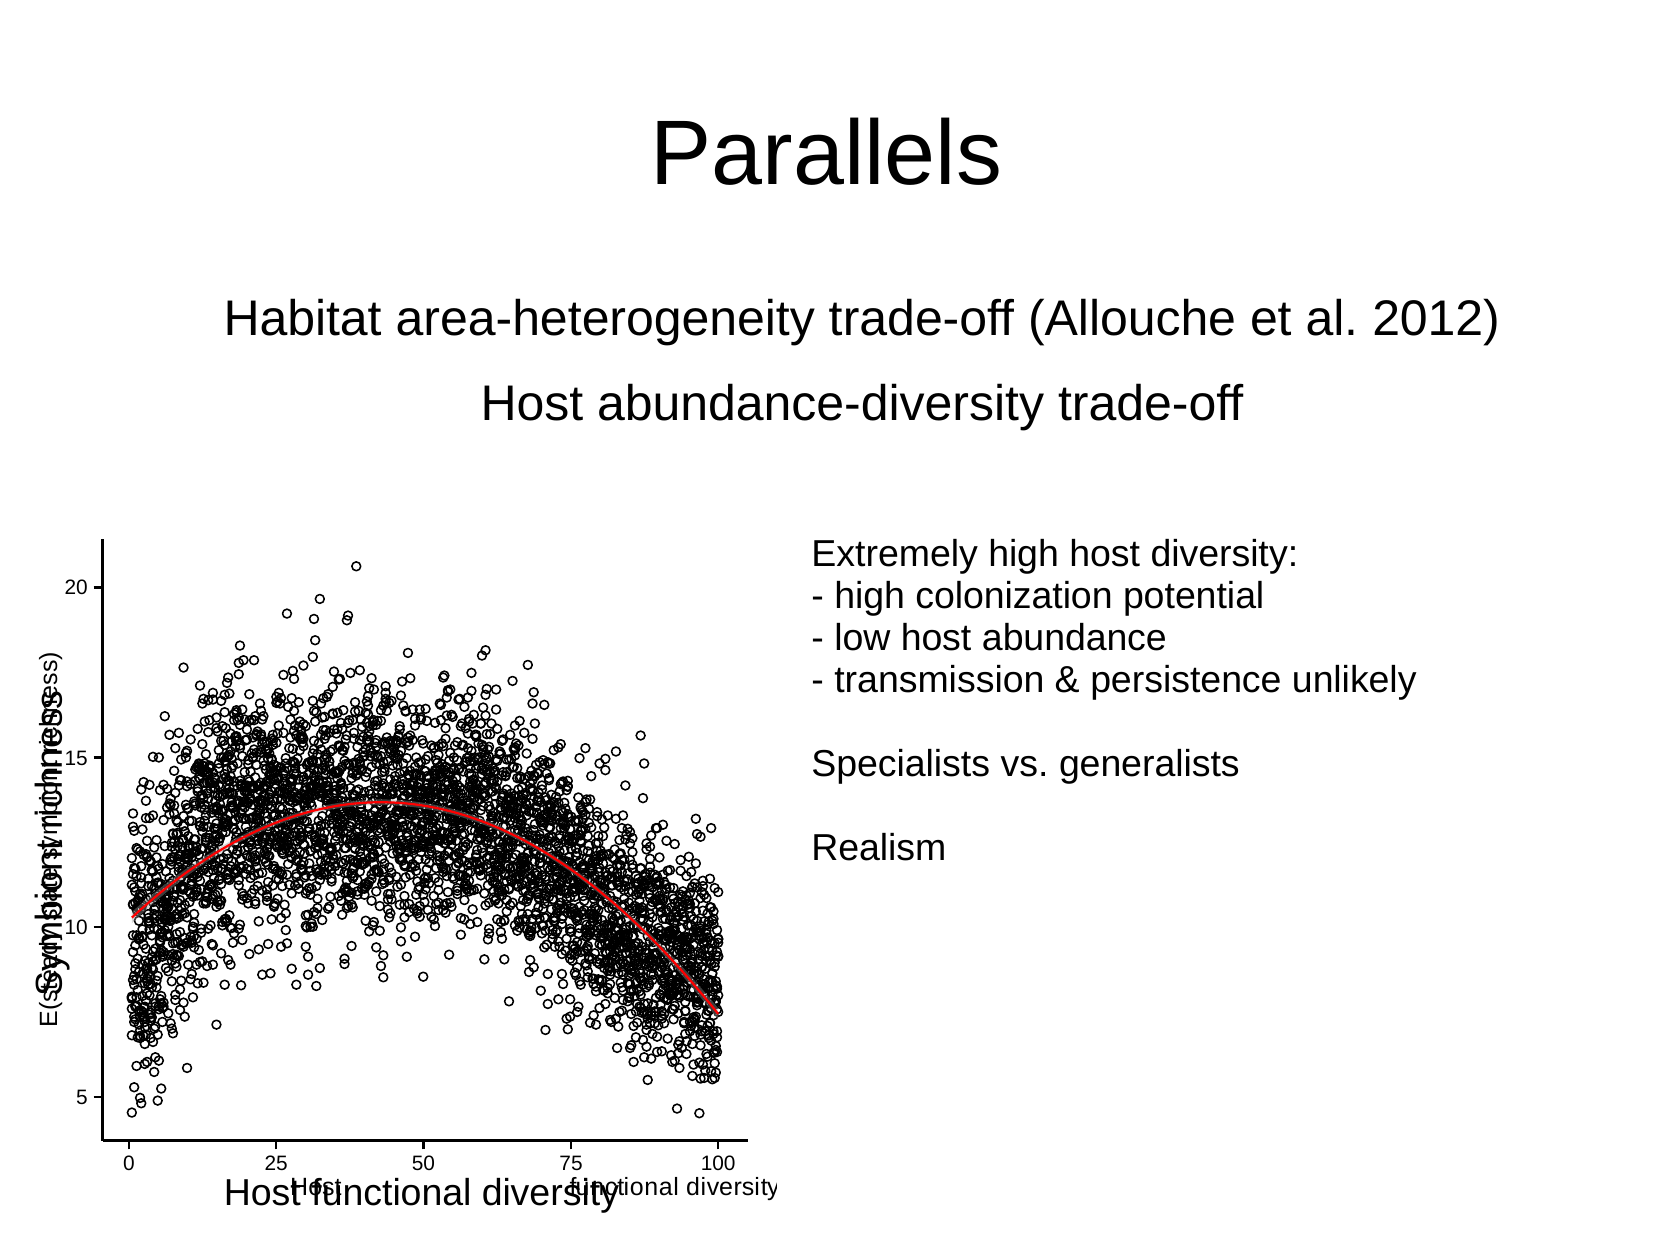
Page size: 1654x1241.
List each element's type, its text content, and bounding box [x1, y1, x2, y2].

text_box Host functional diversity [121, 1163, 722, 1233]
text_box Symbiont richness [20, 543, 90, 1144]
title Parallels [82, 49, 1571, 257]
picture [16, 510, 777, 1219]
list Habitat area-heterogeneity trade-off (Allouche et al. 2012) Host abundance-diversity trade-off [82, 290, 1571, 1010]
text_box Extremely high host diversity: - high colonization potential - low host abundance - transmission & persistence unlikely Specialists vs. generalists Realism [796, 525, 1606, 1141]
